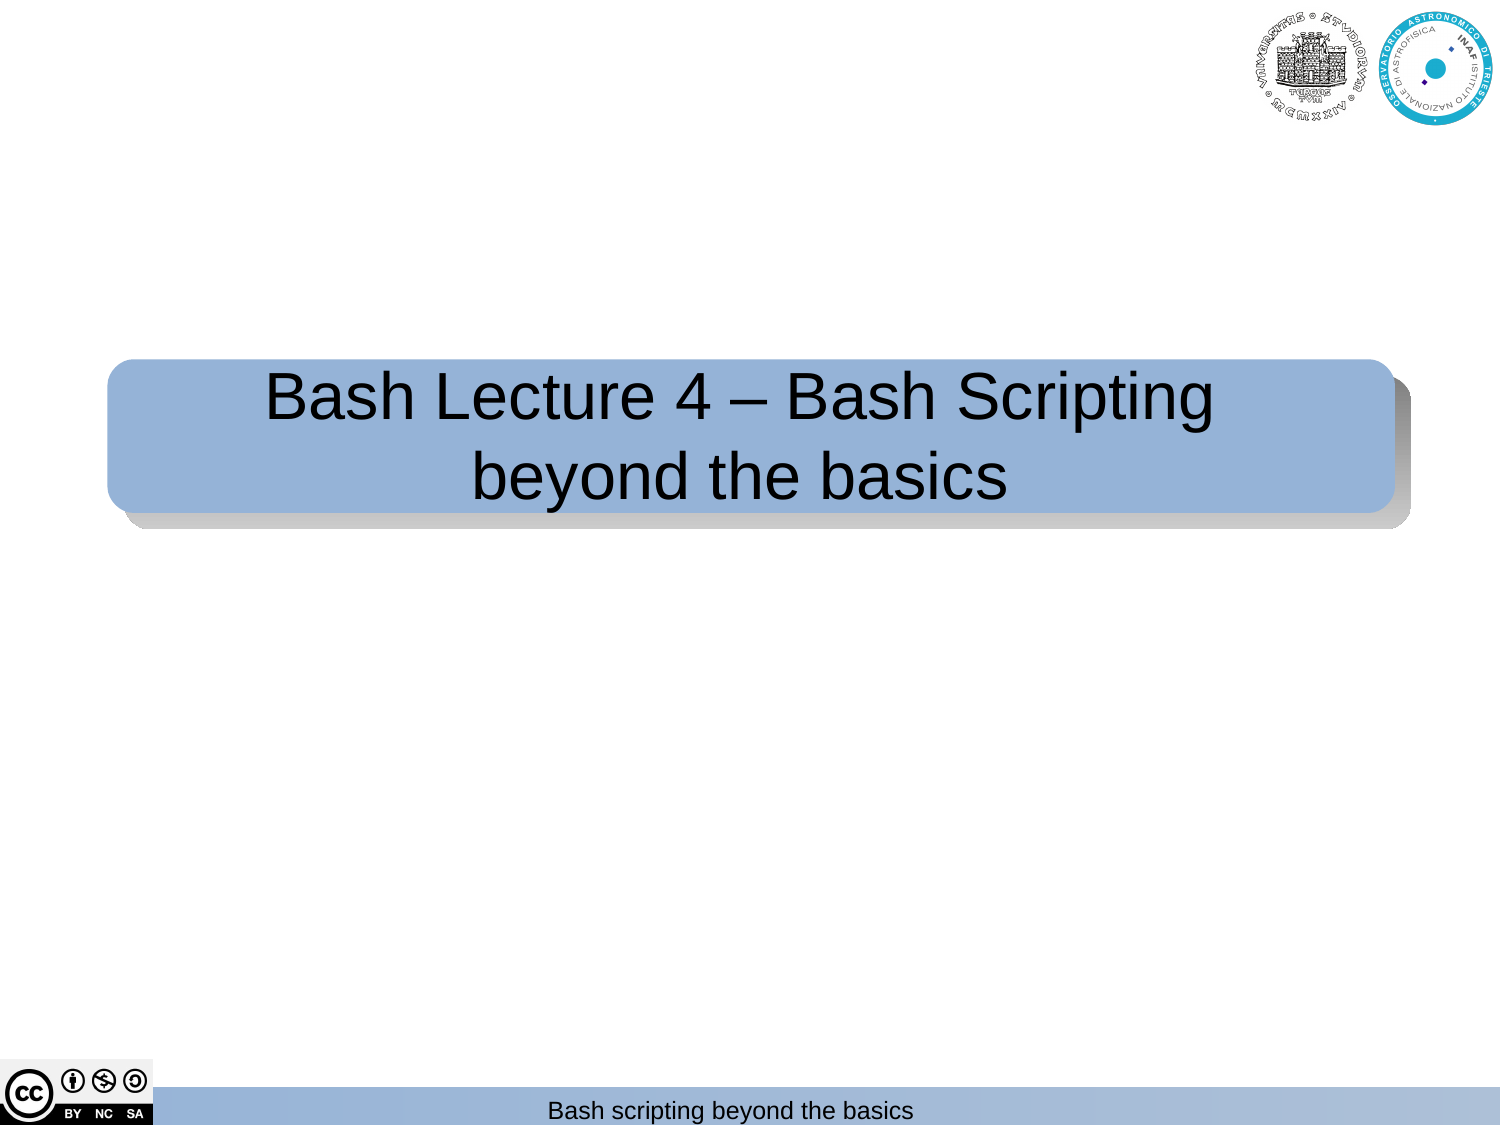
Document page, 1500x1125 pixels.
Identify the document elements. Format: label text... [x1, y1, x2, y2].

picture [1252, 0, 1500, 149]
text_box Bash Lecture 4 – Bash Scripting beyond the basics [112, 373, 1388, 492]
picture [0, 1059, 153, 1125]
